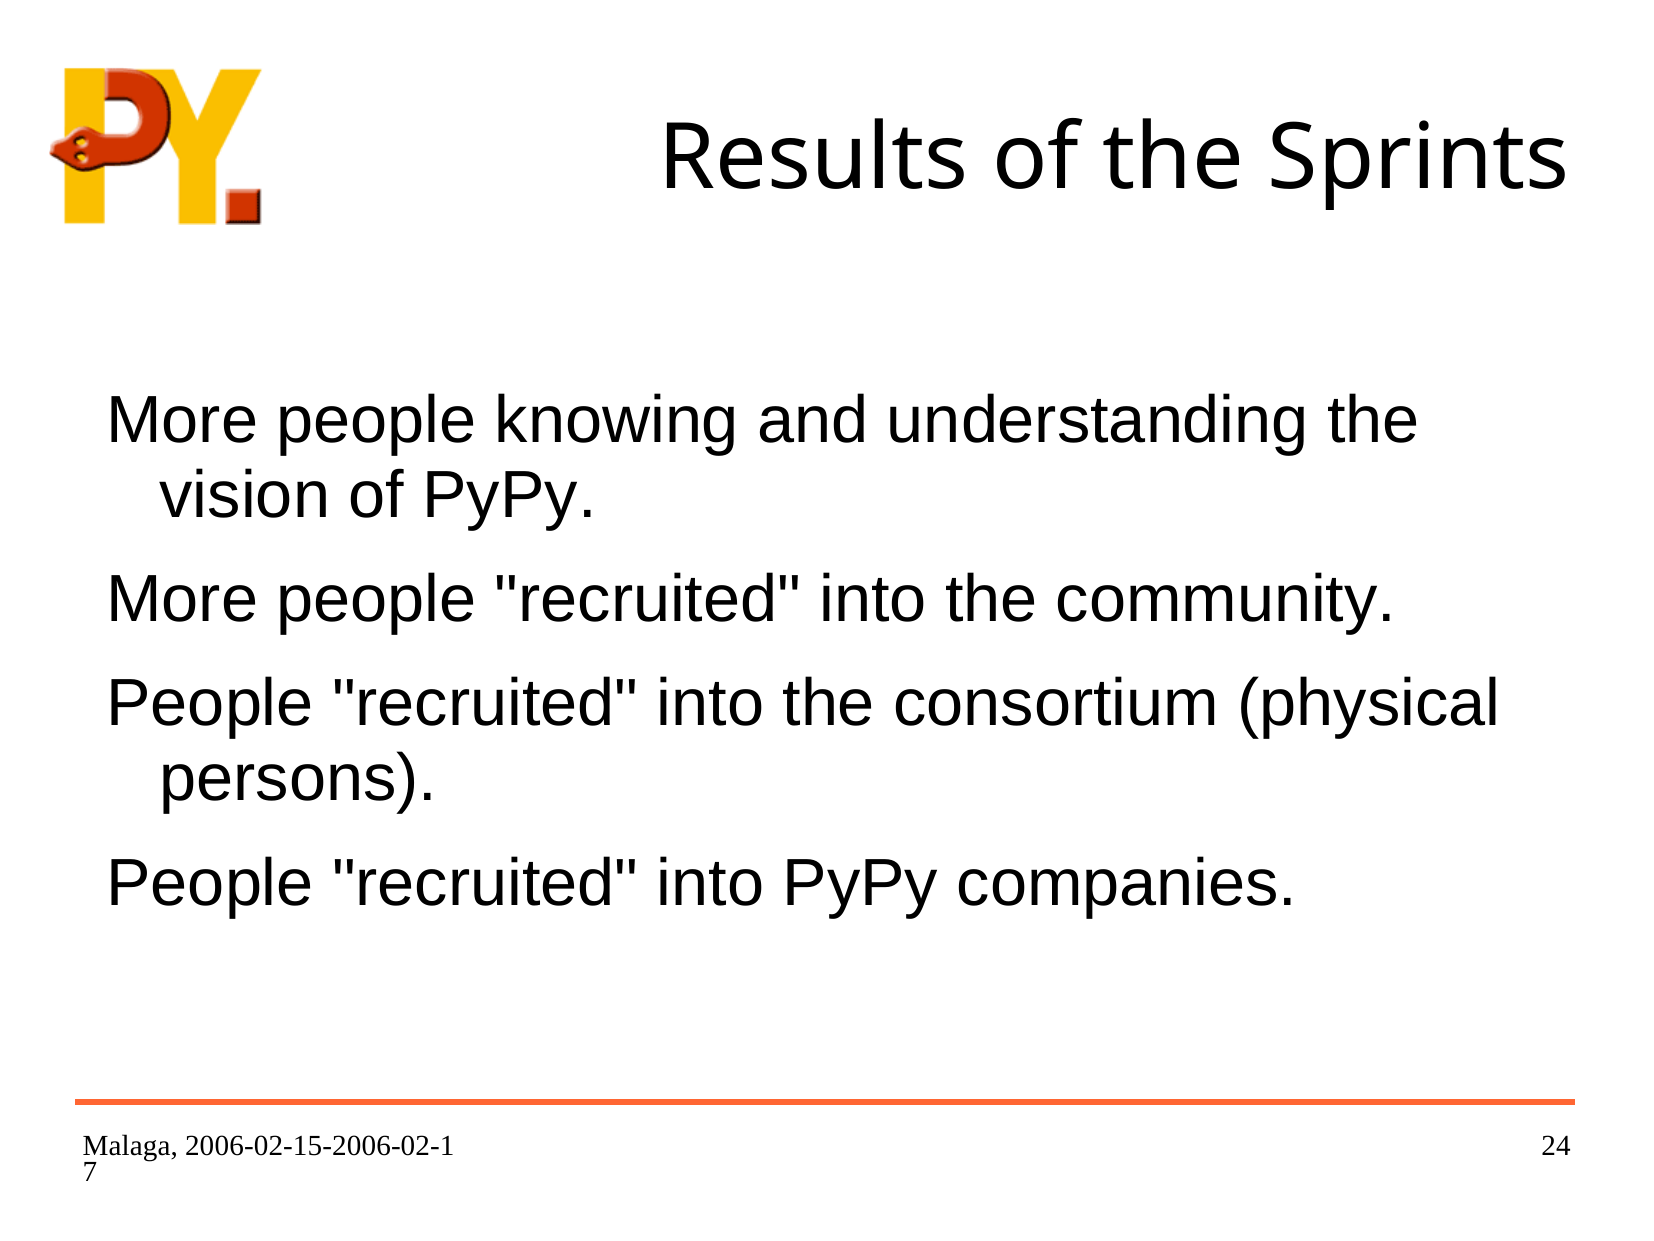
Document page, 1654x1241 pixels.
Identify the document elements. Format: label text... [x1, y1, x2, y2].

title Results of the Sprints [337, 49, 1571, 257]
list More people knowing and understanding the vision of PyPy. More people "recruited" into the community. People "recruited" into the consortium (physical persons). People "recruited" into PyPy companies. [88, 382, 1577, 992]
picture [49, 67, 263, 225]
